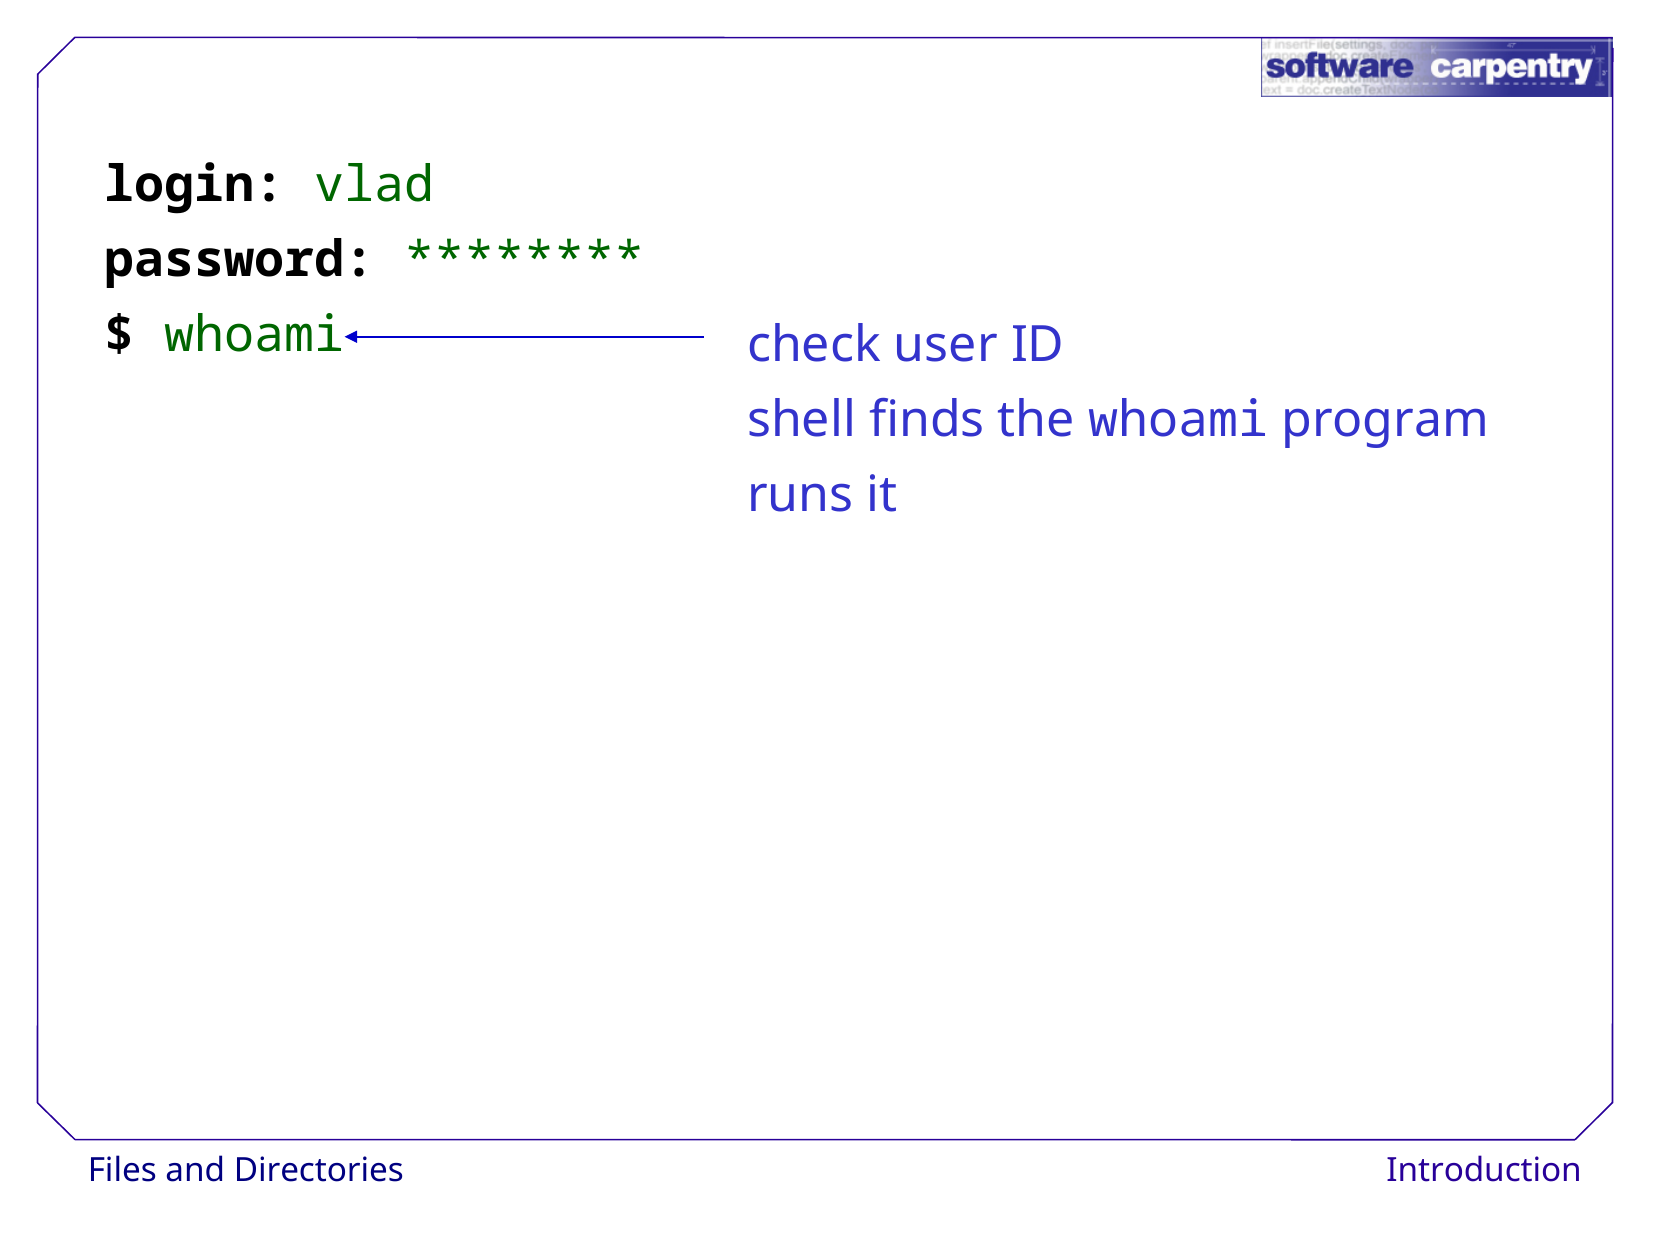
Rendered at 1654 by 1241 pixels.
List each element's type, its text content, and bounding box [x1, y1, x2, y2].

picture [1261, 39, 1613, 97]
text_box check user ID shell finds the whoami program runs it [732, 289, 1498, 640]
text_box login: vlad password: ******** $ whoami [89, 128, 1512, 1037]
